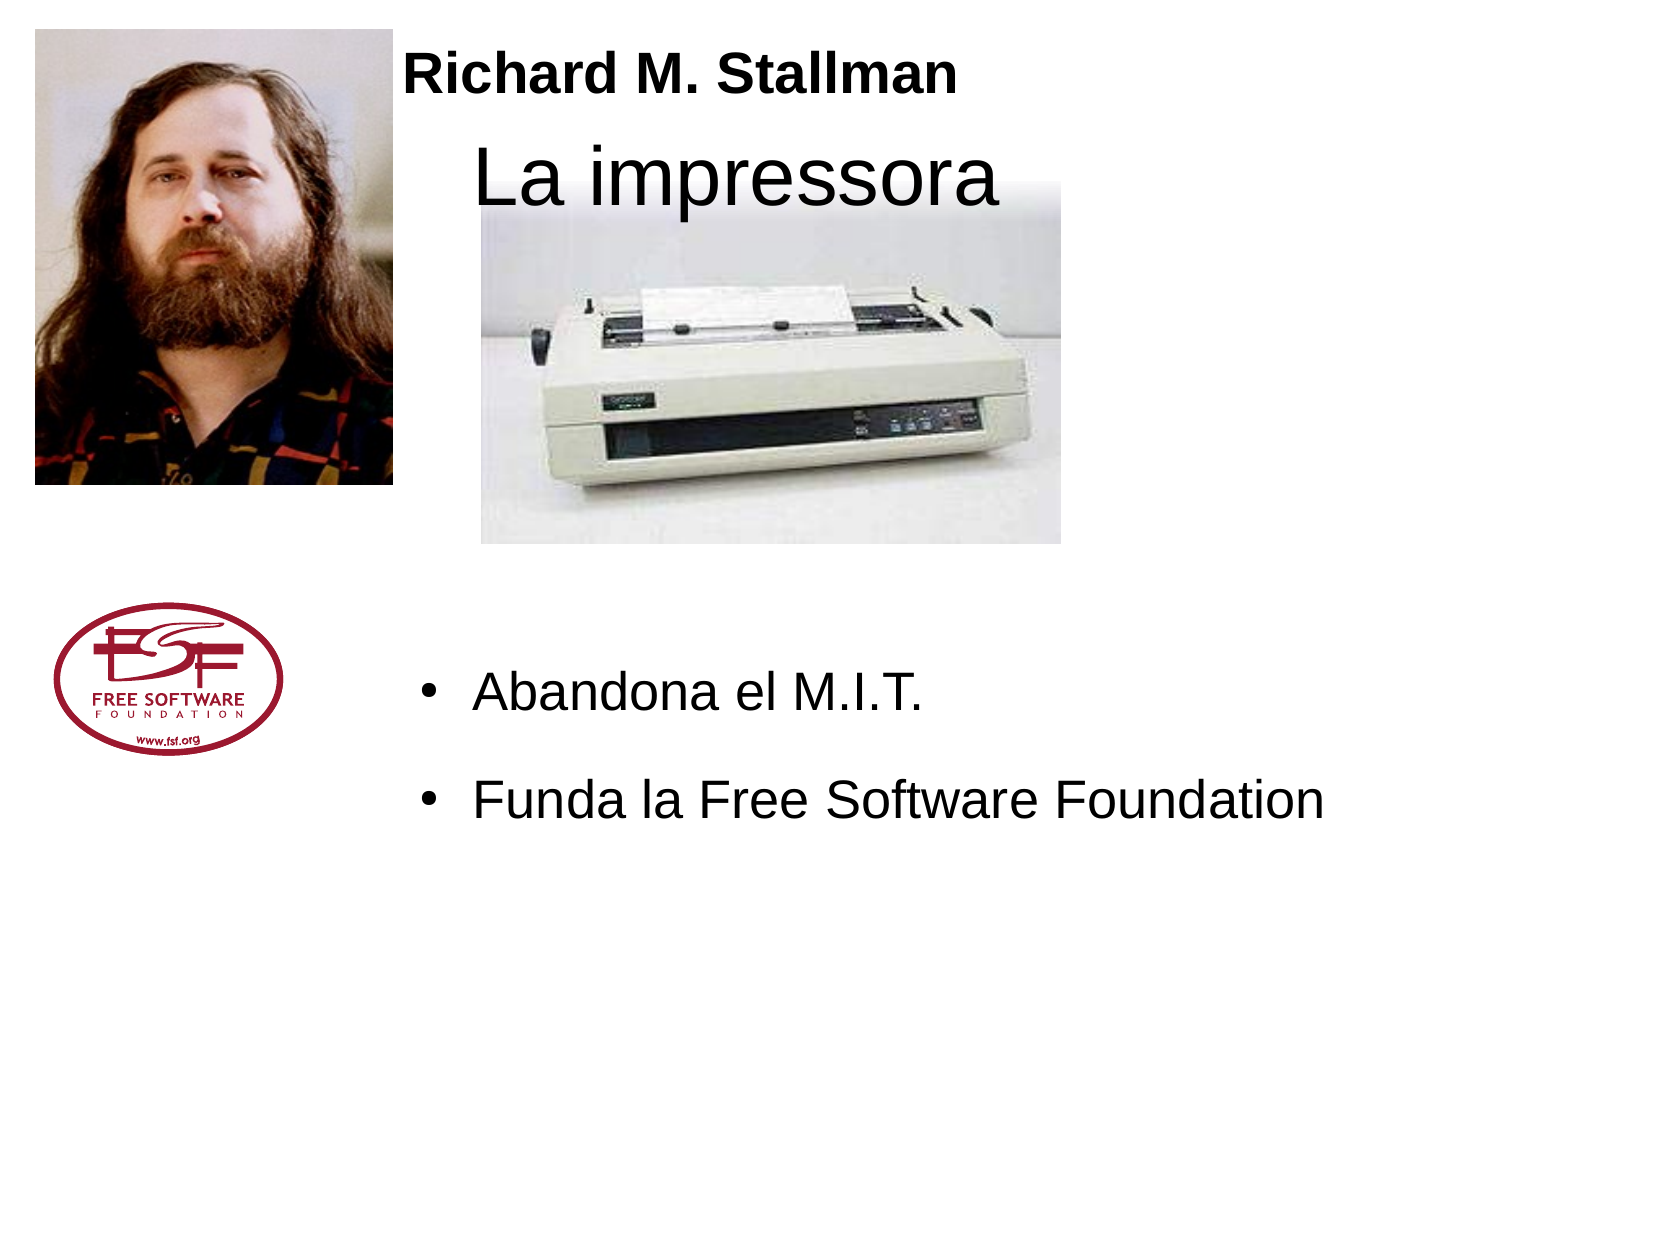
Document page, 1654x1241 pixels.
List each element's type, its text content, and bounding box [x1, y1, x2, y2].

picture [35, 29, 393, 485]
picture [481, 223, 1061, 544]
title Richard M. Stallman [402, 28, 1571, 119]
list Abandona el M.I.T. Funda la Free Software Foundation [401, 661, 1619, 1205]
title La impressora [472, 129, 1087, 223]
picture [53, 602, 284, 756]
